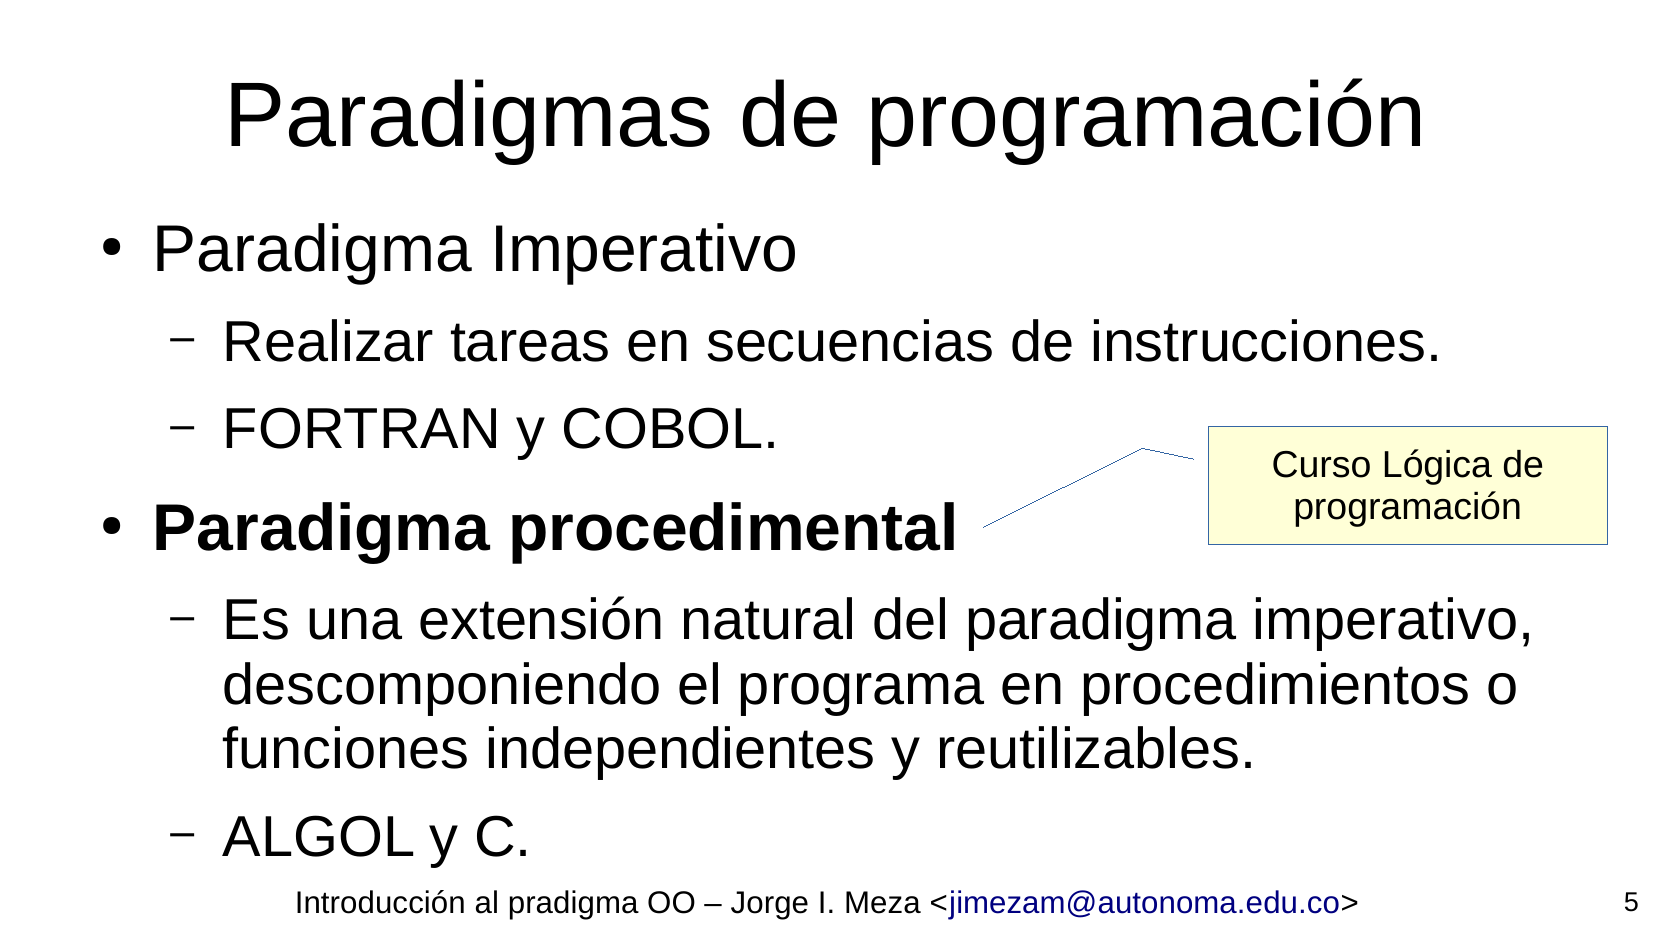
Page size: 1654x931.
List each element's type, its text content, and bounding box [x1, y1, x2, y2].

title Paradigmas de programación [82, 37, 1571, 193]
list Paradigma Imperativo Realizar tareas en secuencias de instrucciones. FORTRAN y COBOL. Paradigma procedimental Es una extensión natural del paradigma imperativo, descomponiendo el programa en procedimientos o funciones independientes y reutilizables. ALGOL y C. [82, 211, 1571, 873]
text_box Curso Lógica de programación [1208, 426, 1607, 544]
